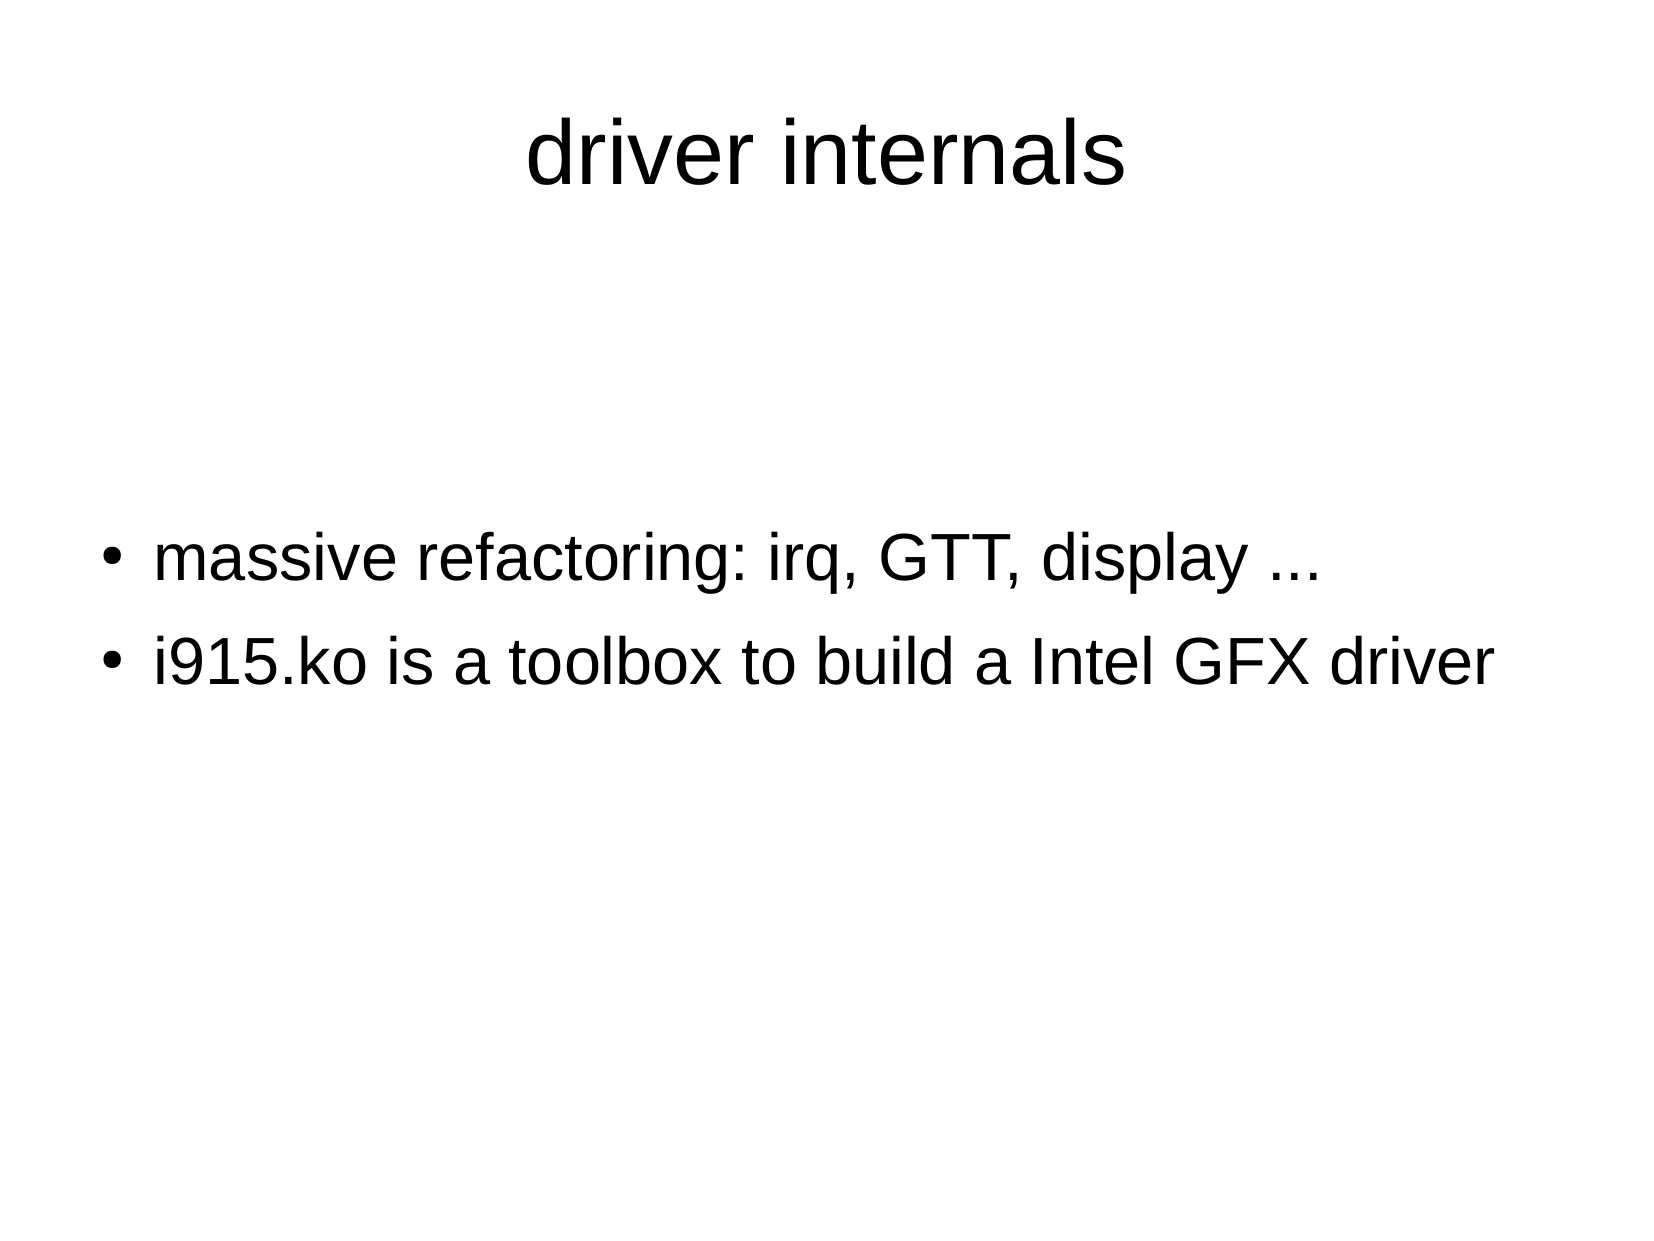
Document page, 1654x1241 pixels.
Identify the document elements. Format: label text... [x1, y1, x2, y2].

list massive refactoring: irq, GTT, display ... i915.ko is a toolbox to build a Intel GFX driver [82, 519, 1571, 1109]
title driver internals [82, 49, 1571, 257]
